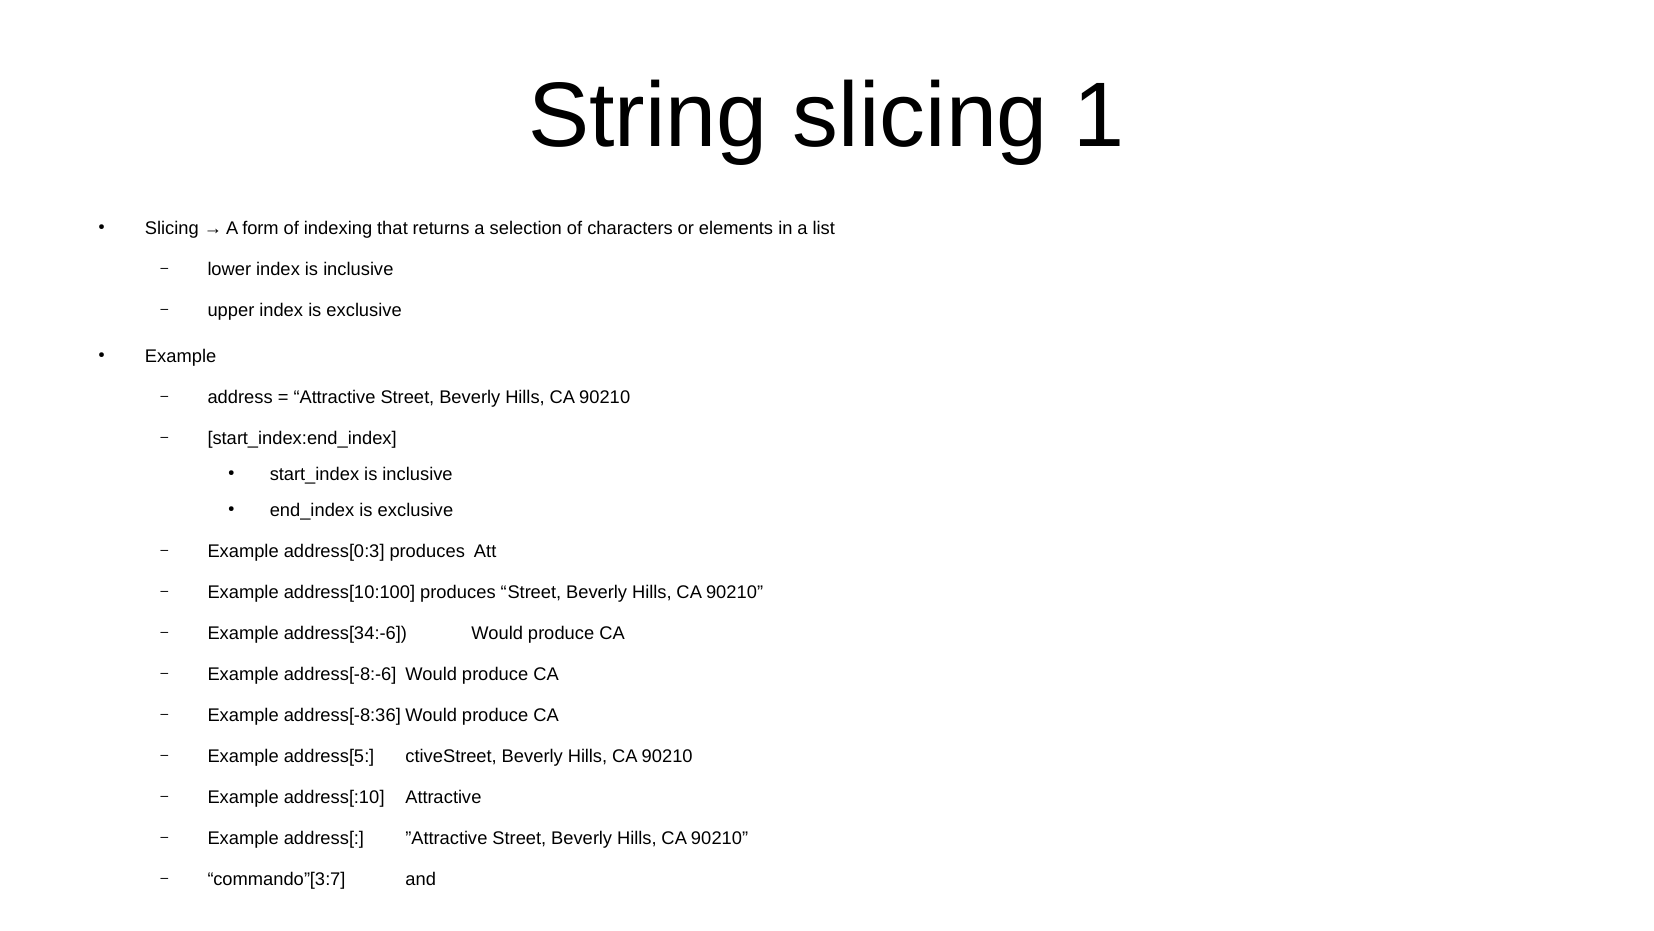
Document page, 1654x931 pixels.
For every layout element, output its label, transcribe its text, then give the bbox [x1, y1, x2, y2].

list Slicing → A form of indexing that returns a selection of characters or elements in a list lower index is inclusive upper index is exclusive Example address = “Attractive Street, Beverly Hills, CA 90210 [start_index:end_index] start_index is inclusive end_index is exclusive Example address[0:3] produces Att Example address[10:100] produces “Street, Beverly Hills, CA 90210” Example address[34:-6]) Would produce CA Example address[-8:-6] Would produce CA Example address[-8:36] Would produce CA Example address[5:] ctiveStreet, Beverly Hills, CA 90210 Example address[:10] Attractive Example address[:] ”Attractive Street, Beverly Hills, CA 90210” “commando”[3:7] and [82, 217, 1576, 901]
title String slicing 1 [82, 37, 1571, 193]
